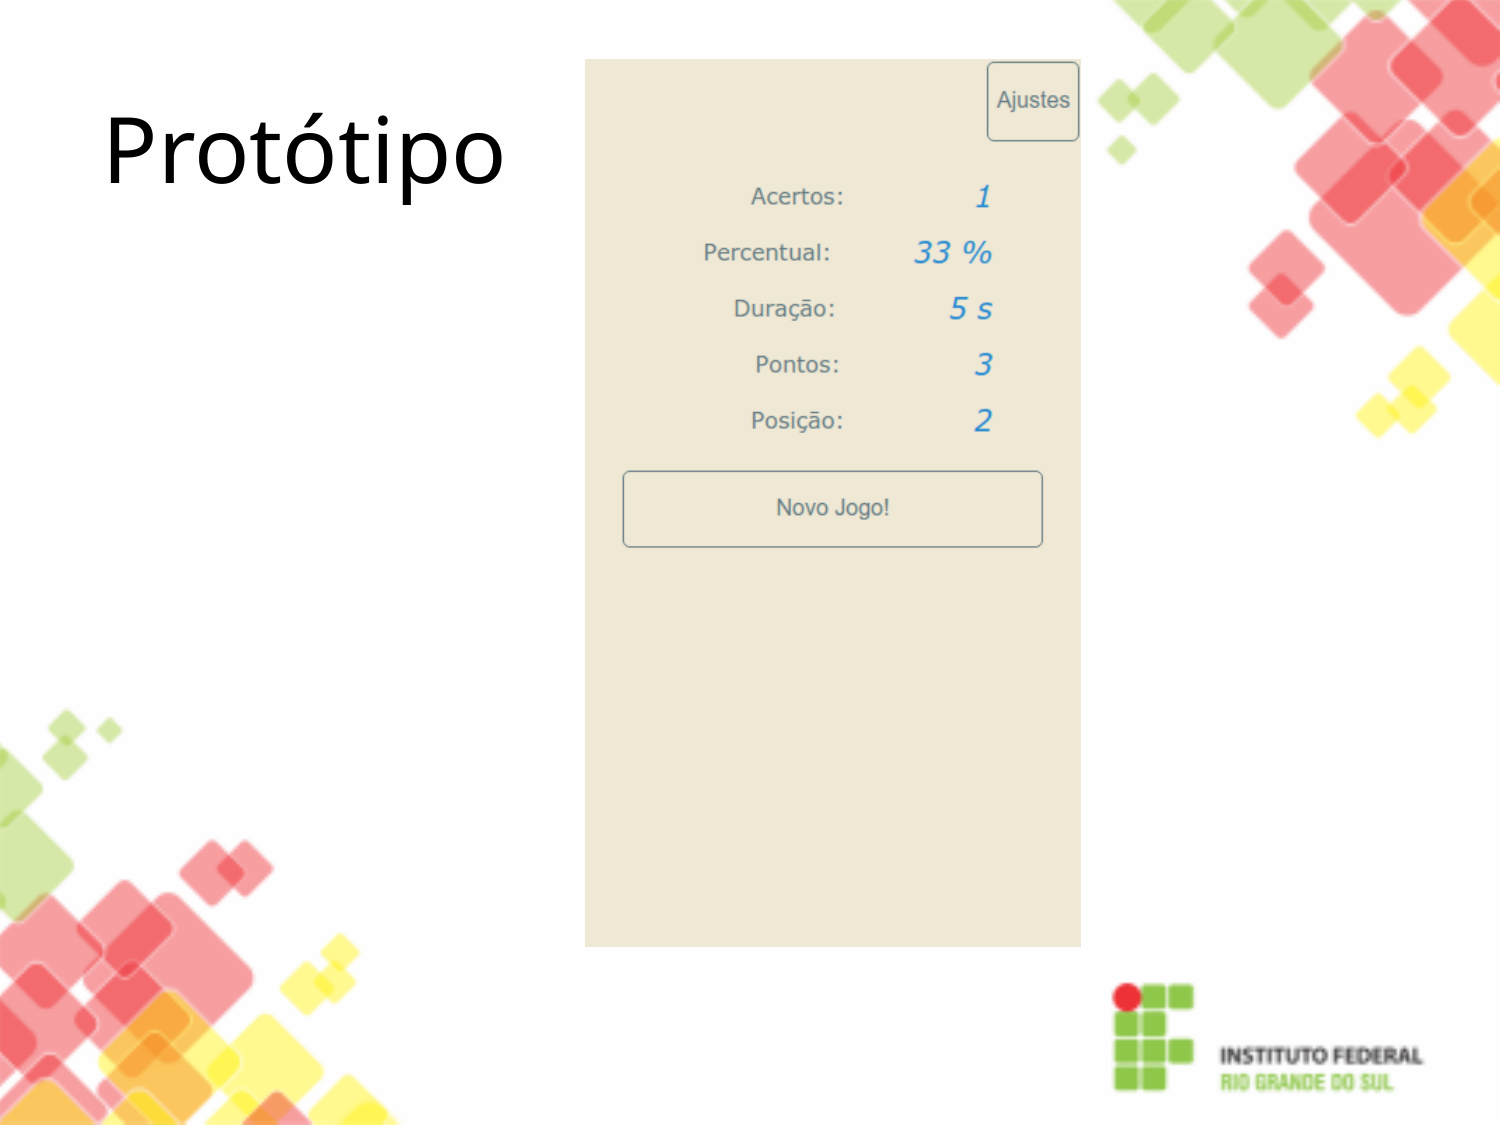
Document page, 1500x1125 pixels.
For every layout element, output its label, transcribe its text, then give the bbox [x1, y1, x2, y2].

picture [0, 0, 1500, 1125]
text_box Protótipo [88, 97, 585, 210]
